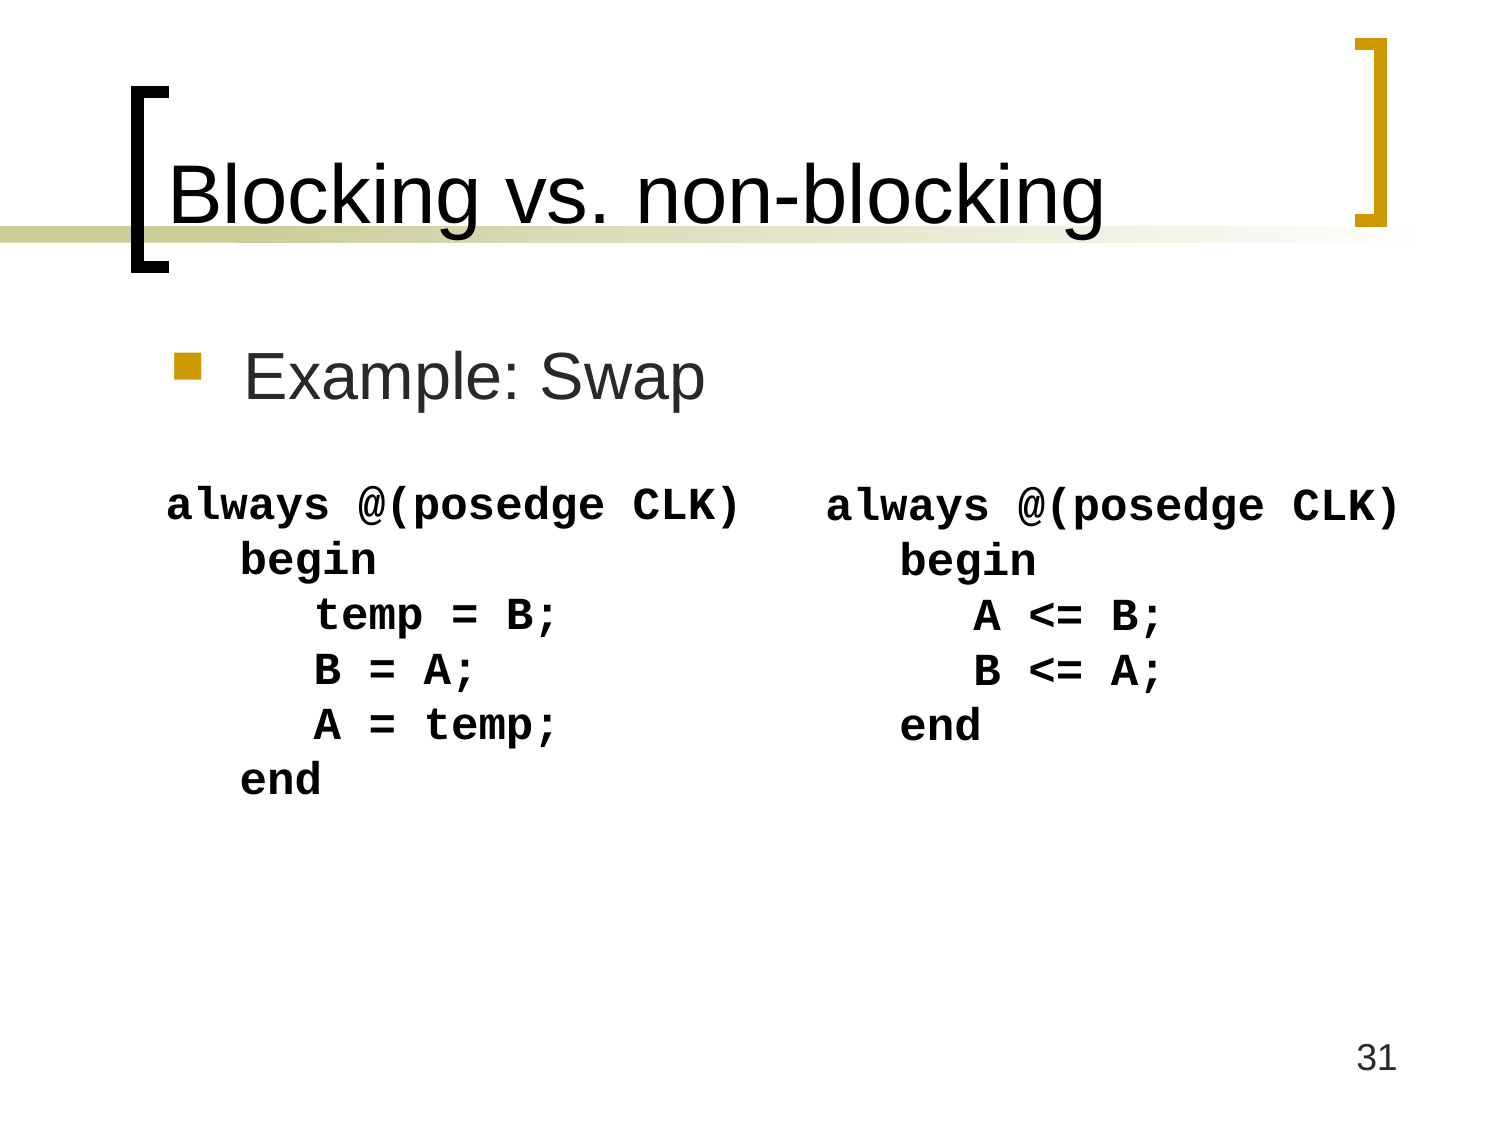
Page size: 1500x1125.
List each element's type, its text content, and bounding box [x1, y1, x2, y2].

text_box always @(posedge CLK) begin temp = B; B = A; A = temp; end [162, 469, 751, 888]
title Blocking vs. non-blocking [152, 15, 1328, 248]
text_box always @(posedge CLK) begin A <= B; B <= A; end [822, 470, 1438, 800]
list Example: Swap [155, 324, 1413, 1000]
